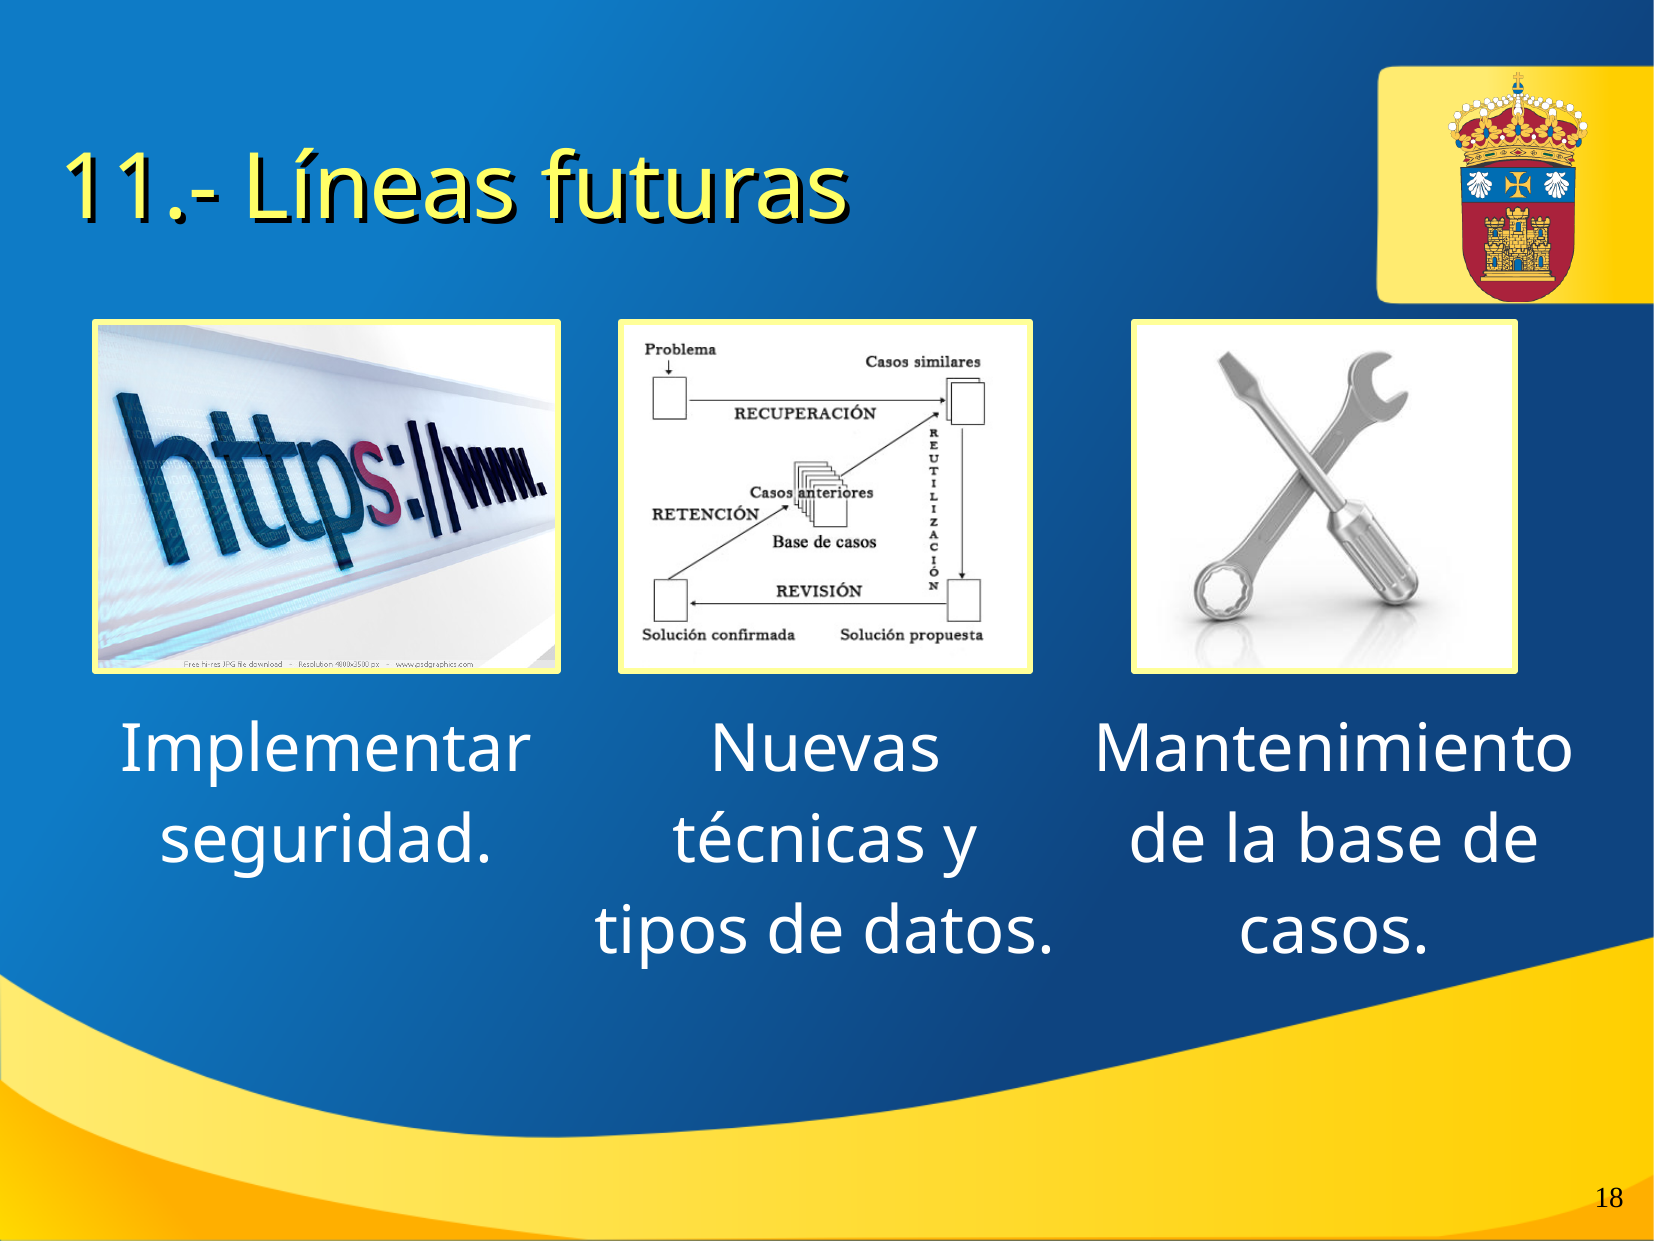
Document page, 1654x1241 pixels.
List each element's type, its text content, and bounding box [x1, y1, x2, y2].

list Mantenimiento de la base de casos. [1081, 700, 1589, 1044]
title 11.- Líneas futuras [59, 70, 1335, 296]
list Nuevas técnicas y tipos de datos. [587, 700, 1064, 1044]
picture [0, 0, 1654, 1241]
list Implementar seguridad. [88, 700, 564, 1044]
